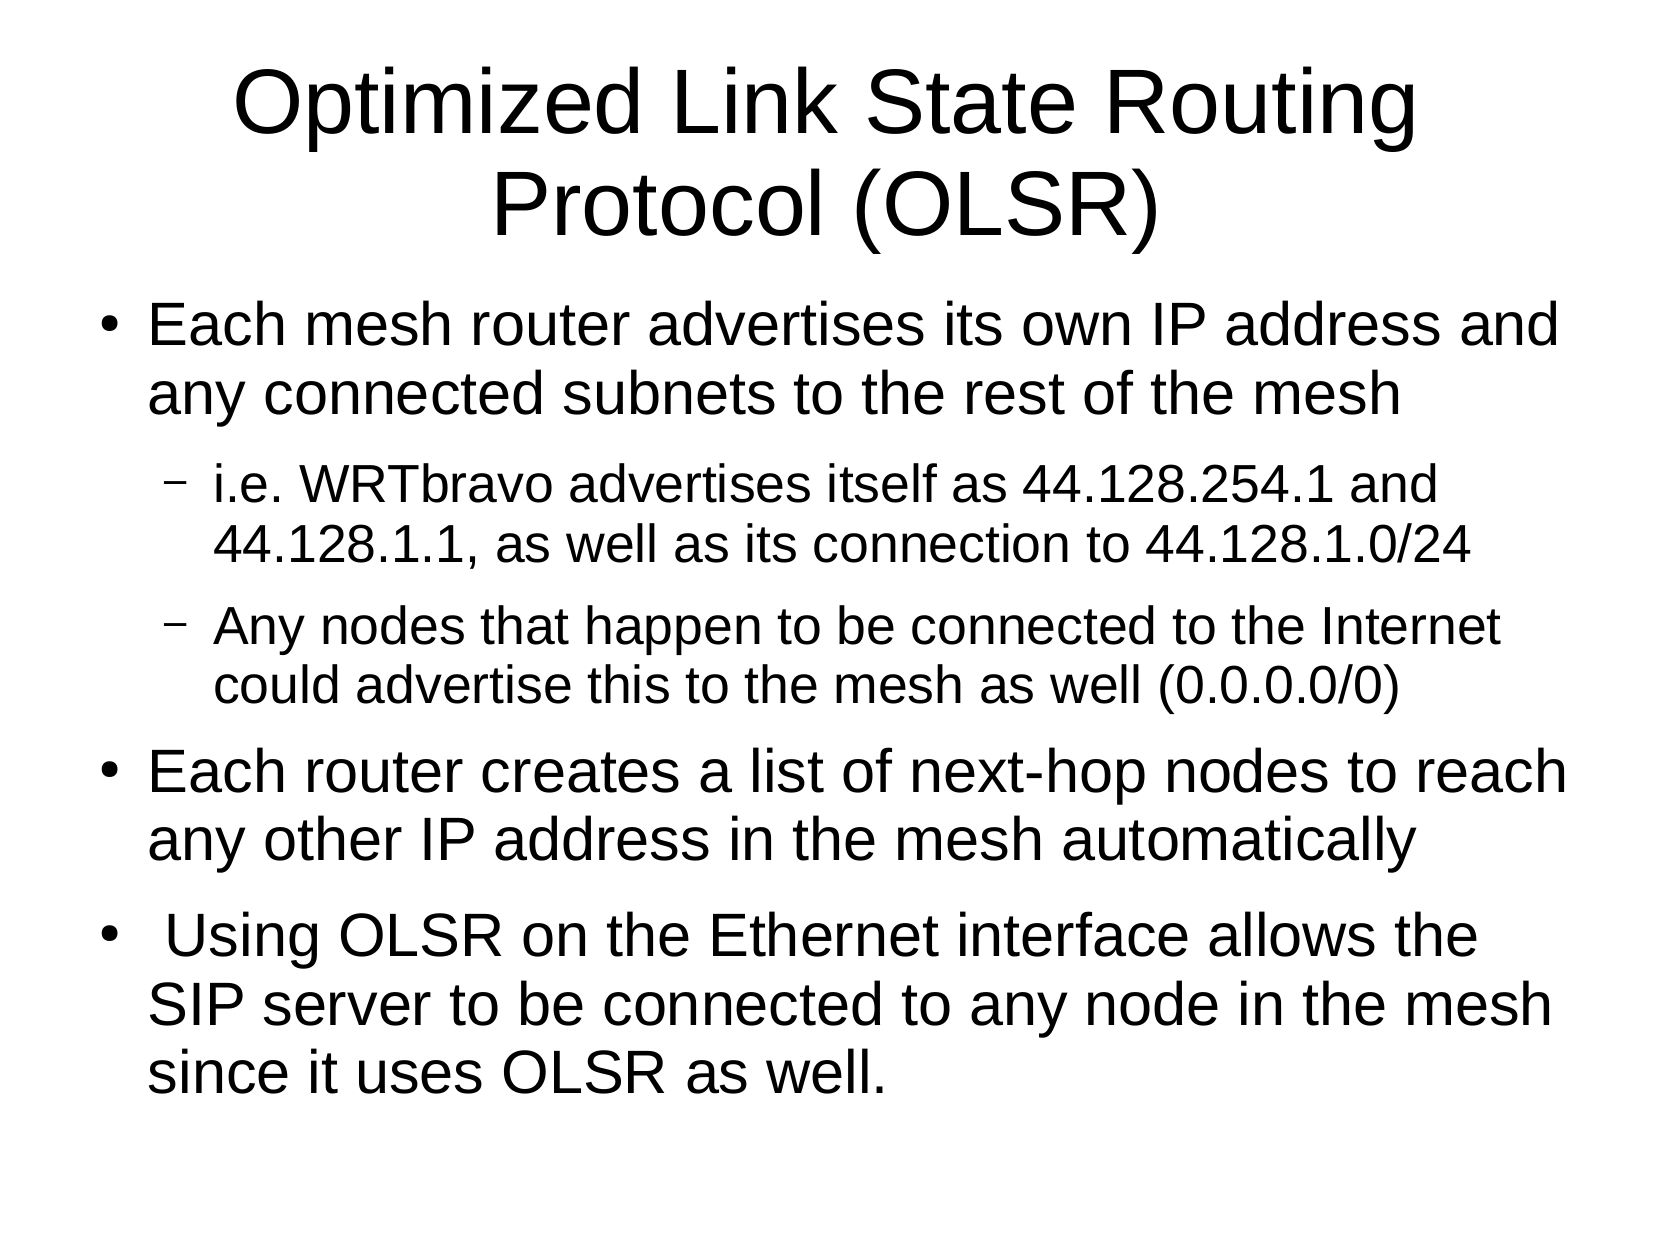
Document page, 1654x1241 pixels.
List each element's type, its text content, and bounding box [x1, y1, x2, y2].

title Optimized Link State Routing Protocol (OLSR) [82, 49, 1571, 257]
list Each mesh router advertises its own IP address and any connected subnets to the rest of the mesh i.e. WRTbravo advertises itself as 44.128.254.1 and 44.128.1.1, as well as its connection to 44.128.1.0/24 Any nodes that happen to be connected to the Internet could advertise this to the mesh as well (0.0.0.0/0) Each router creates a list of next-hop nodes to reach any other IP address in the mesh automatically Using OLSR on the Ethernet interface allows the SIP server to be connected to any node in the mesh since it uses OLSR as well. [82, 290, 1571, 1216]
